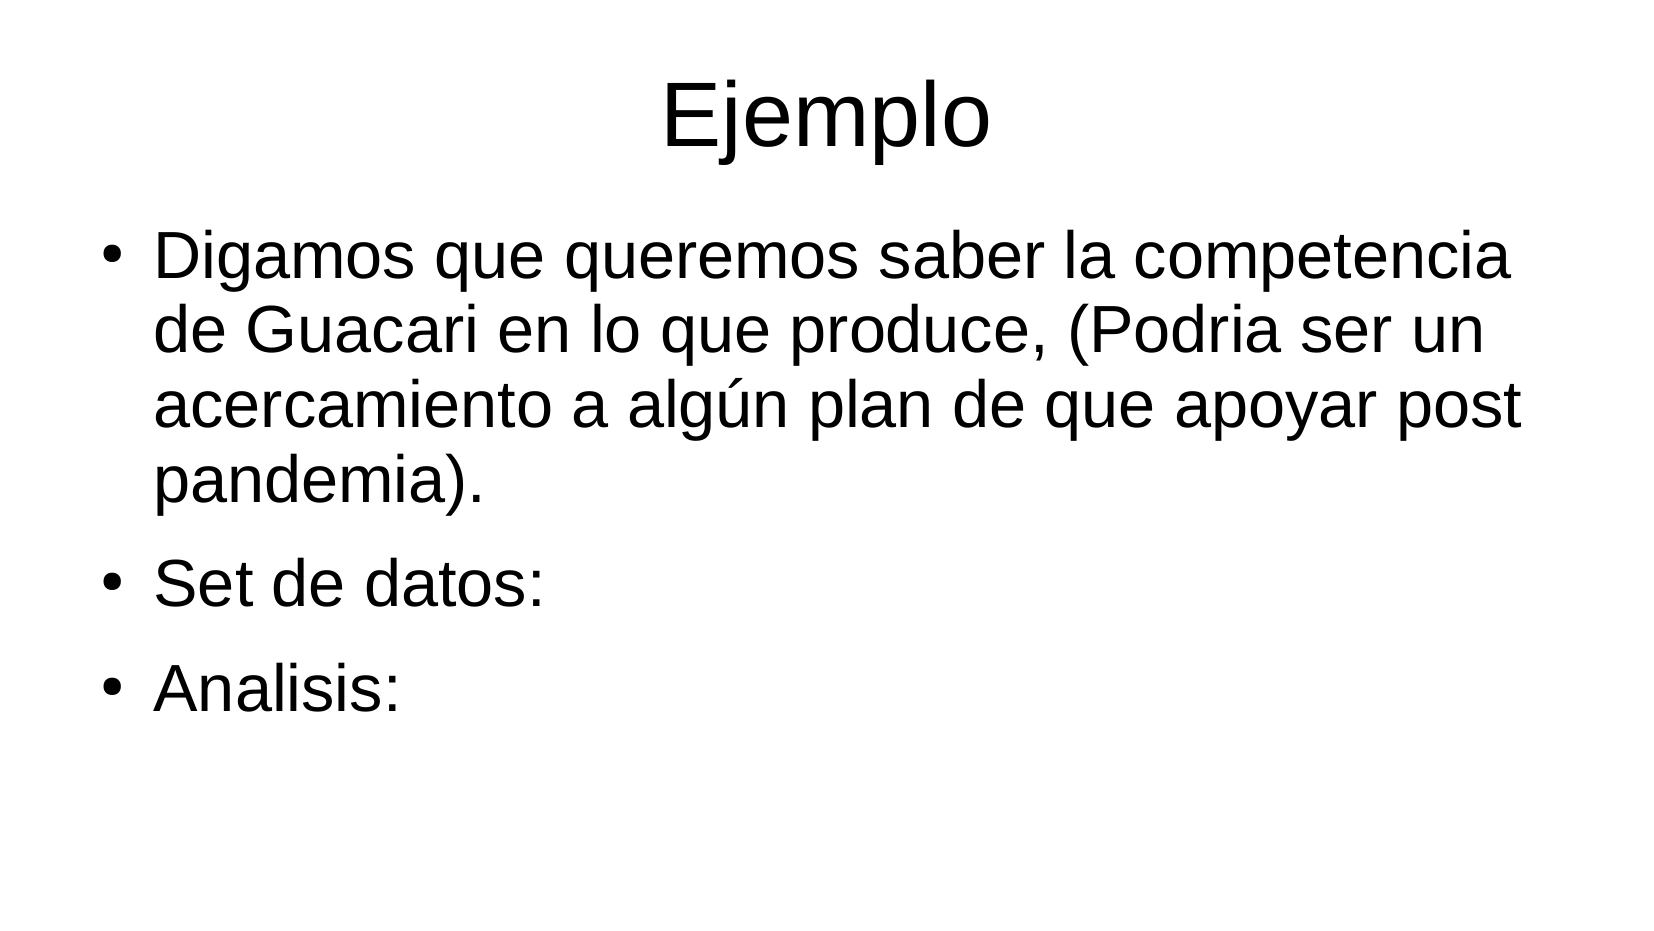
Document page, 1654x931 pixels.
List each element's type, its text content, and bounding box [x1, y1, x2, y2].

list Digamos que queremos saber la competencia de Guacari en lo que produce, (Podria ser un acercamiento a algún plan de que apoyar post pandemia). Set de datos: Analisis: [82, 217, 1571, 758]
title Ejemplo [82, 37, 1571, 193]
